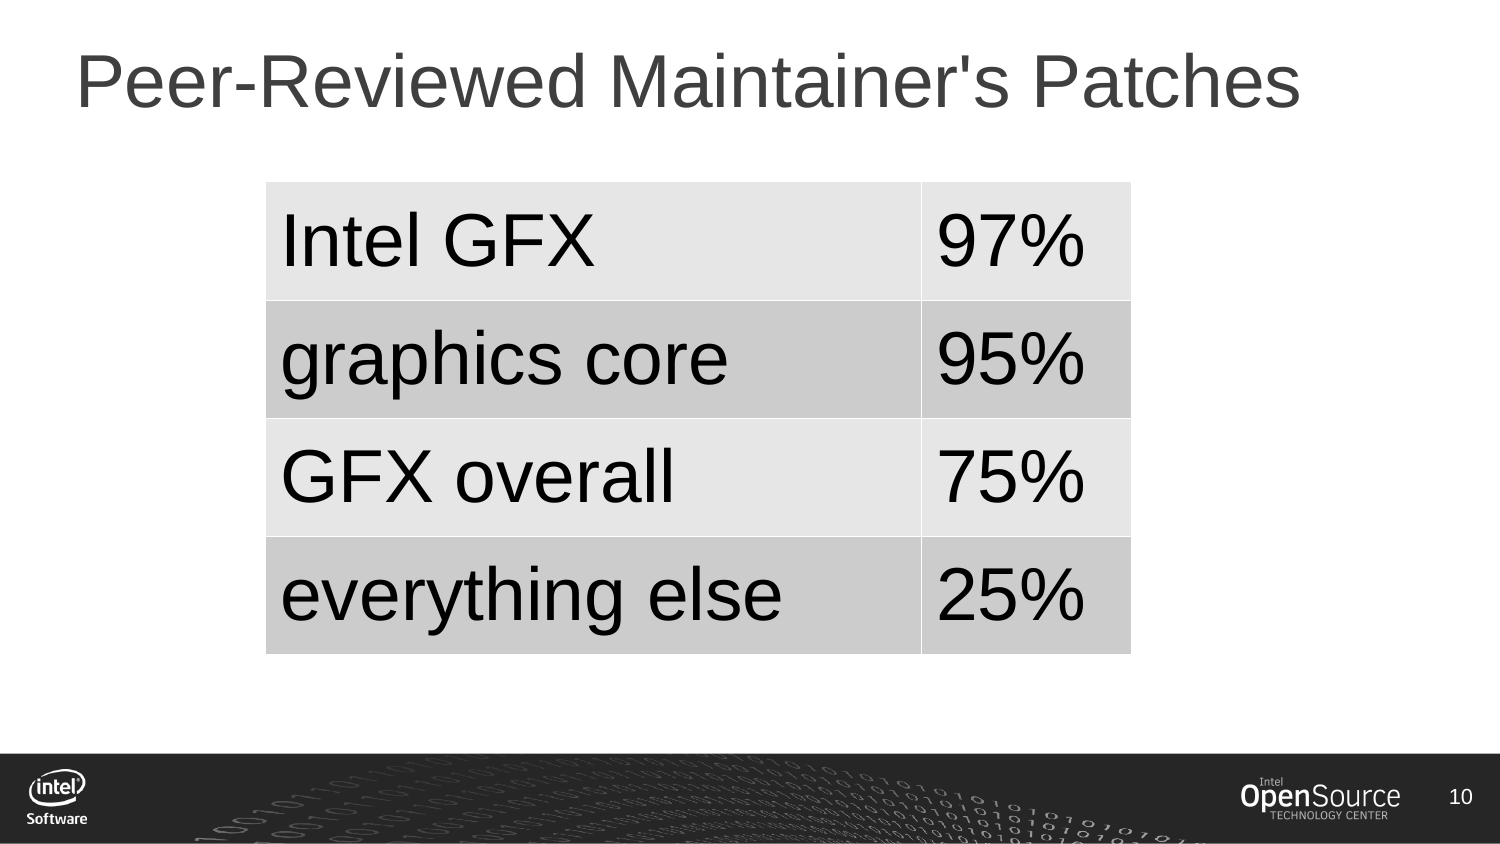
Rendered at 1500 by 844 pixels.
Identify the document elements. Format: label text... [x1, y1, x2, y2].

table_cell 75% [922, 419, 1131, 536]
table_cell GFX overall [266, 419, 921, 536]
table_header 97% [922, 182, 1131, 300]
table_header Intel GFX [266, 182, 921, 300]
picture [1220, 757, 1418, 839]
table_cell 95% [922, 301, 1131, 418]
picture [27, 753, 87, 844]
table_cell everything else [266, 537, 921, 654]
title Peer-Reviewed Maintainer's Patches [75, 32, 1425, 185]
table_cell 25% [922, 537, 1131, 654]
table_cell graphics core [266, 301, 921, 418]
